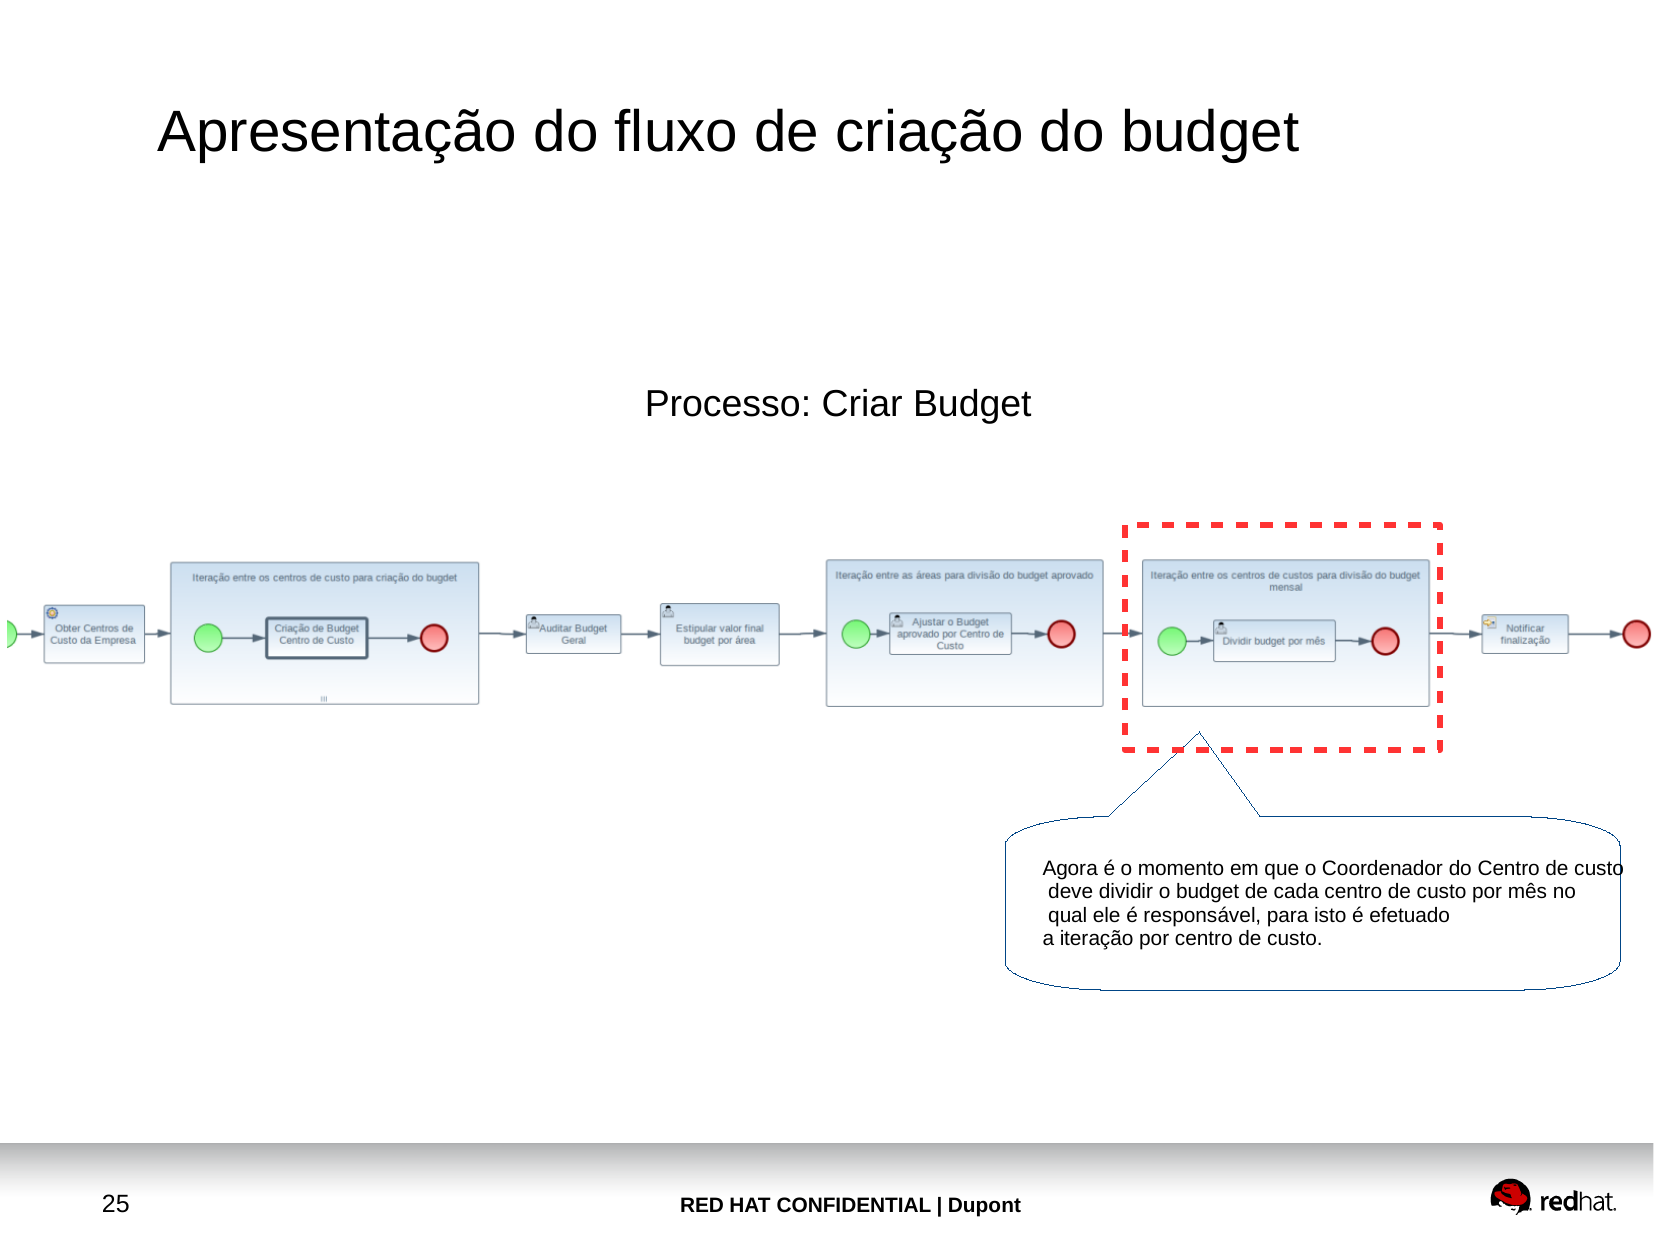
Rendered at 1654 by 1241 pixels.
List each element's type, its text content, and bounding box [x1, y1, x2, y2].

text_box Processo: Criar Budget [630, 375, 1058, 432]
text_box Apresentação do fluxo de criação do budget [82, 37, 1571, 226]
text_box Agora é o momento em que o Coordenador do Centro de custo deve dividir o budget de cada centro de custo por mês no qual ele é responsável, para isto é efetuado a iteração por centro de custo. [1005, 731, 1621, 991]
picture [0, 1143, 1654, 1241]
picture [7, 542, 1654, 711]
